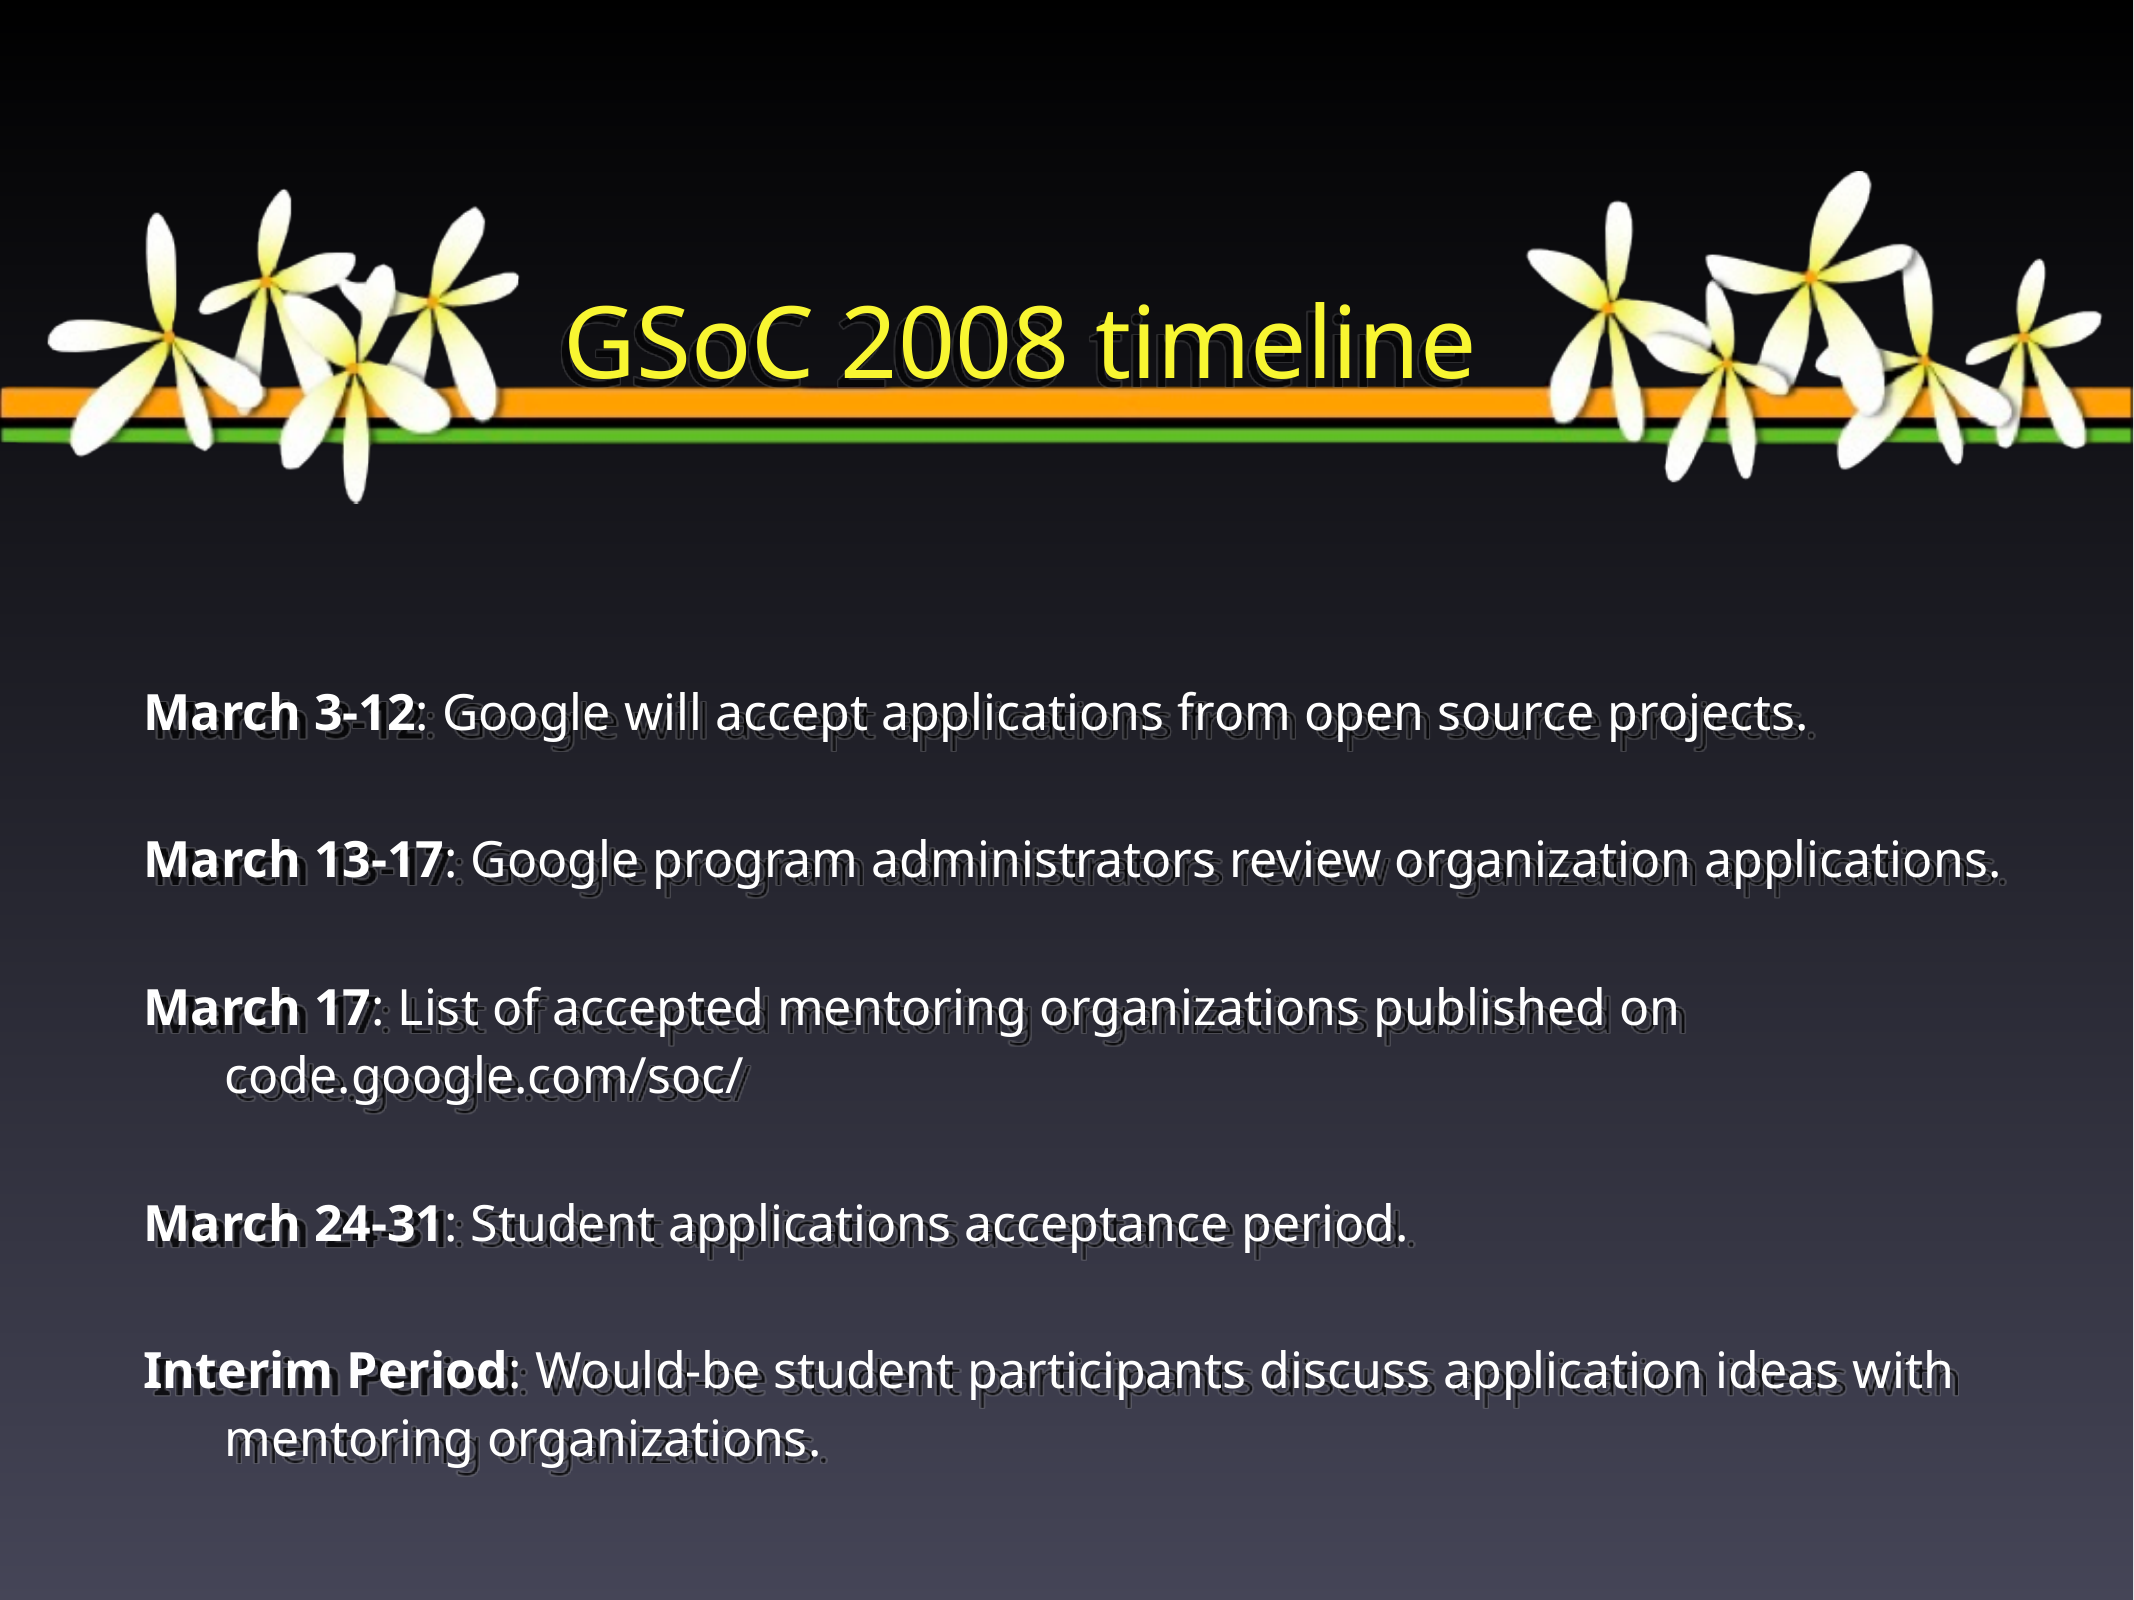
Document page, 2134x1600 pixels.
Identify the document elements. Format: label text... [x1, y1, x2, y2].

text_box GSoC 2008 timeline [162, 139, 1880, 540]
list March 3-12: Google will accept applications from open source projects. March 13-17: Google program administrators review organization applications. March 17: List of accepted mentoring organizations published on code.google.com/soc/ March 24-31: Student applications acceptance period. Interim Period: Would-be student participants discuss application ideas with mentoring organizations. [83, 668, 2048, 1468]
picture [0, 171, 162, 504]
picture [1880, 171, 2133, 504]
